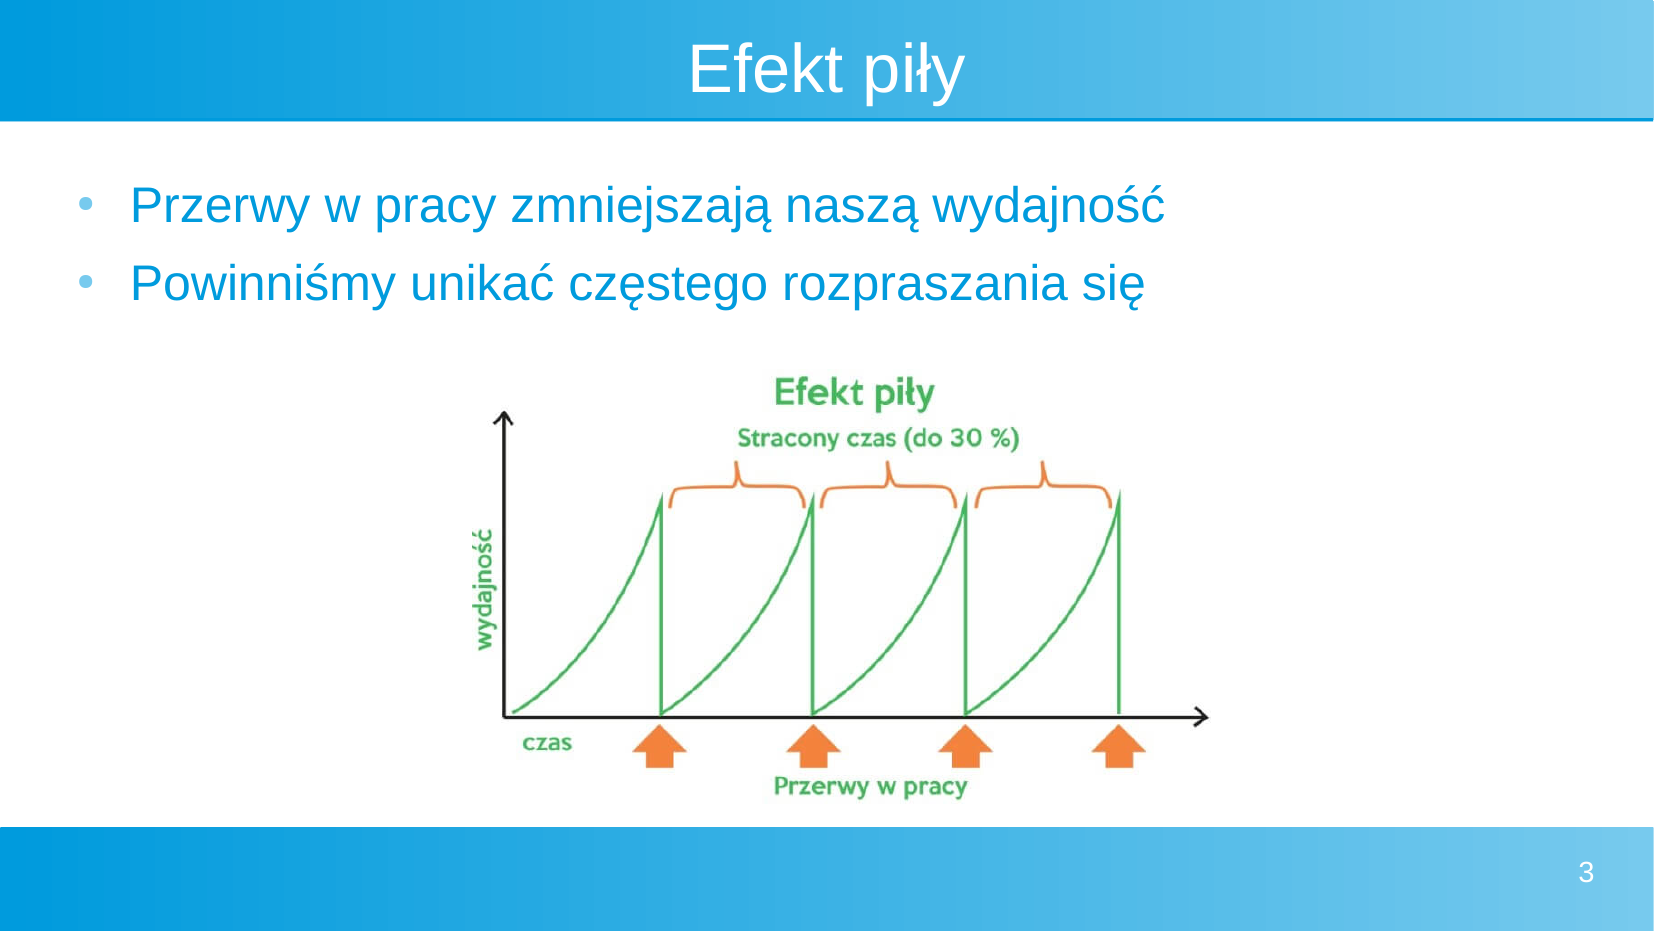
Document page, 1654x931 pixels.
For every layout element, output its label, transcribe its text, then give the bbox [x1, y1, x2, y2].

list Przerwy w pracy zmniejszają naszą wydajność Powinniśmy unikać częstego rozpraszania się [59, 177, 1595, 768]
title Efekt piły [59, 29, 1595, 108]
picture [472, 354, 1211, 806]
